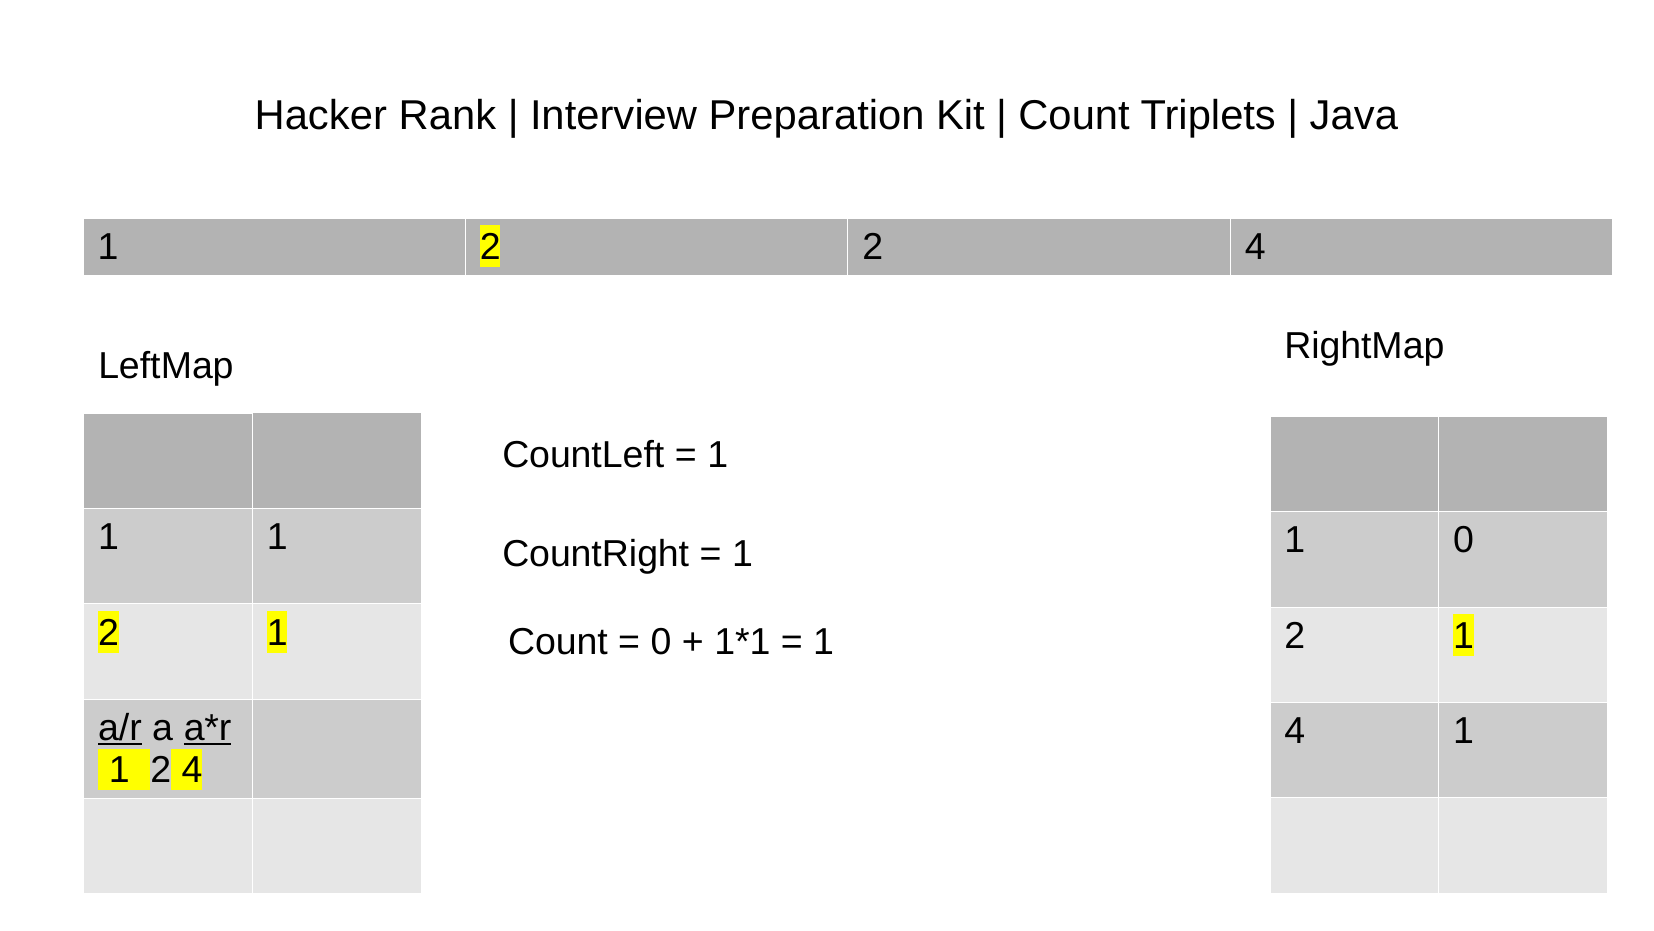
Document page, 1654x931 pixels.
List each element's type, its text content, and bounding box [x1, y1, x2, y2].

table_cell [1439, 798, 1607, 893]
table_cell [84, 799, 252, 893]
table_cell 1 [84, 509, 252, 603]
table_header [253, 413, 421, 508]
text_box LeftMap [83, 337, 301, 437]
table_cell 1 [253, 604, 421, 699]
table_cell 1 [1271, 512, 1438, 607]
table_header 2 [466, 219, 847, 275]
table_cell 4 [1271, 703, 1438, 797]
table_cell 1 [1439, 703, 1607, 797]
title Hacker Rank | Interview Preparation Kit | Count Triplets | Java [82, 37, 1571, 193]
text_box CountLeft = 1 [487, 426, 863, 525]
text_box Count = 0 + 1*1 = 1 [493, 613, 869, 713]
table_header [1271, 417, 1438, 511]
table_cell 0 [1439, 512, 1607, 607]
table_cell 2 [84, 604, 252, 699]
table_cell 1 [1439, 608, 1607, 702]
table_header [84, 437, 252, 508]
table_cell [253, 799, 421, 893]
text_box RightMap [1269, 317, 1487, 416]
table_cell [253, 700, 421, 798]
table_cell a/r a a*r 1 2 4 [84, 700, 252, 798]
table_header [1439, 417, 1607, 511]
text_box CountRight = 1 [487, 525, 863, 666]
table_cell 2 [1271, 608, 1438, 702]
table_header 4 [1231, 219, 1612, 275]
table_header 1 [84, 219, 465, 275]
table_header 2 [848, 219, 1230, 275]
table_cell 1 [253, 509, 421, 603]
table_cell [1271, 798, 1438, 893]
